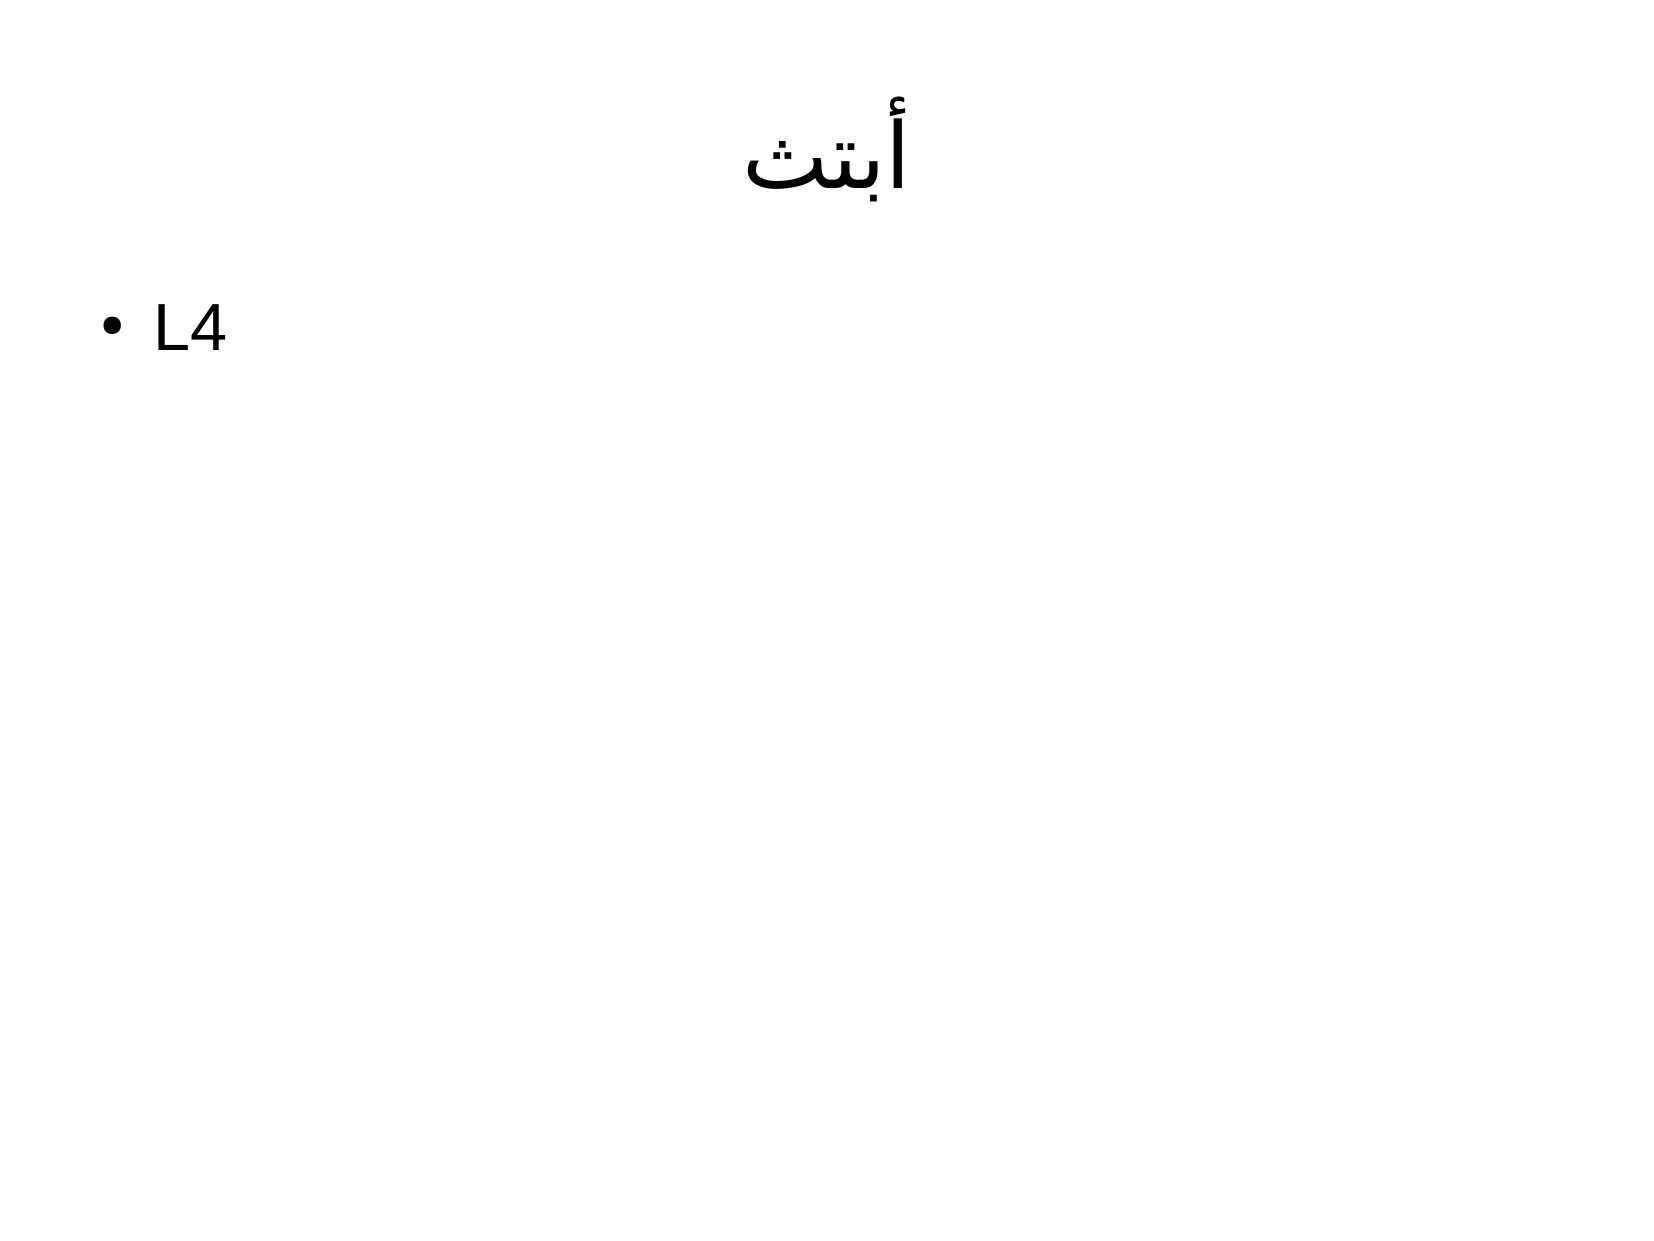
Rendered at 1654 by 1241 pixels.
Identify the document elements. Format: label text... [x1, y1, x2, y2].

title أبتث [82, 56, 1571, 250]
list L4 [82, 290, 1571, 1094]
